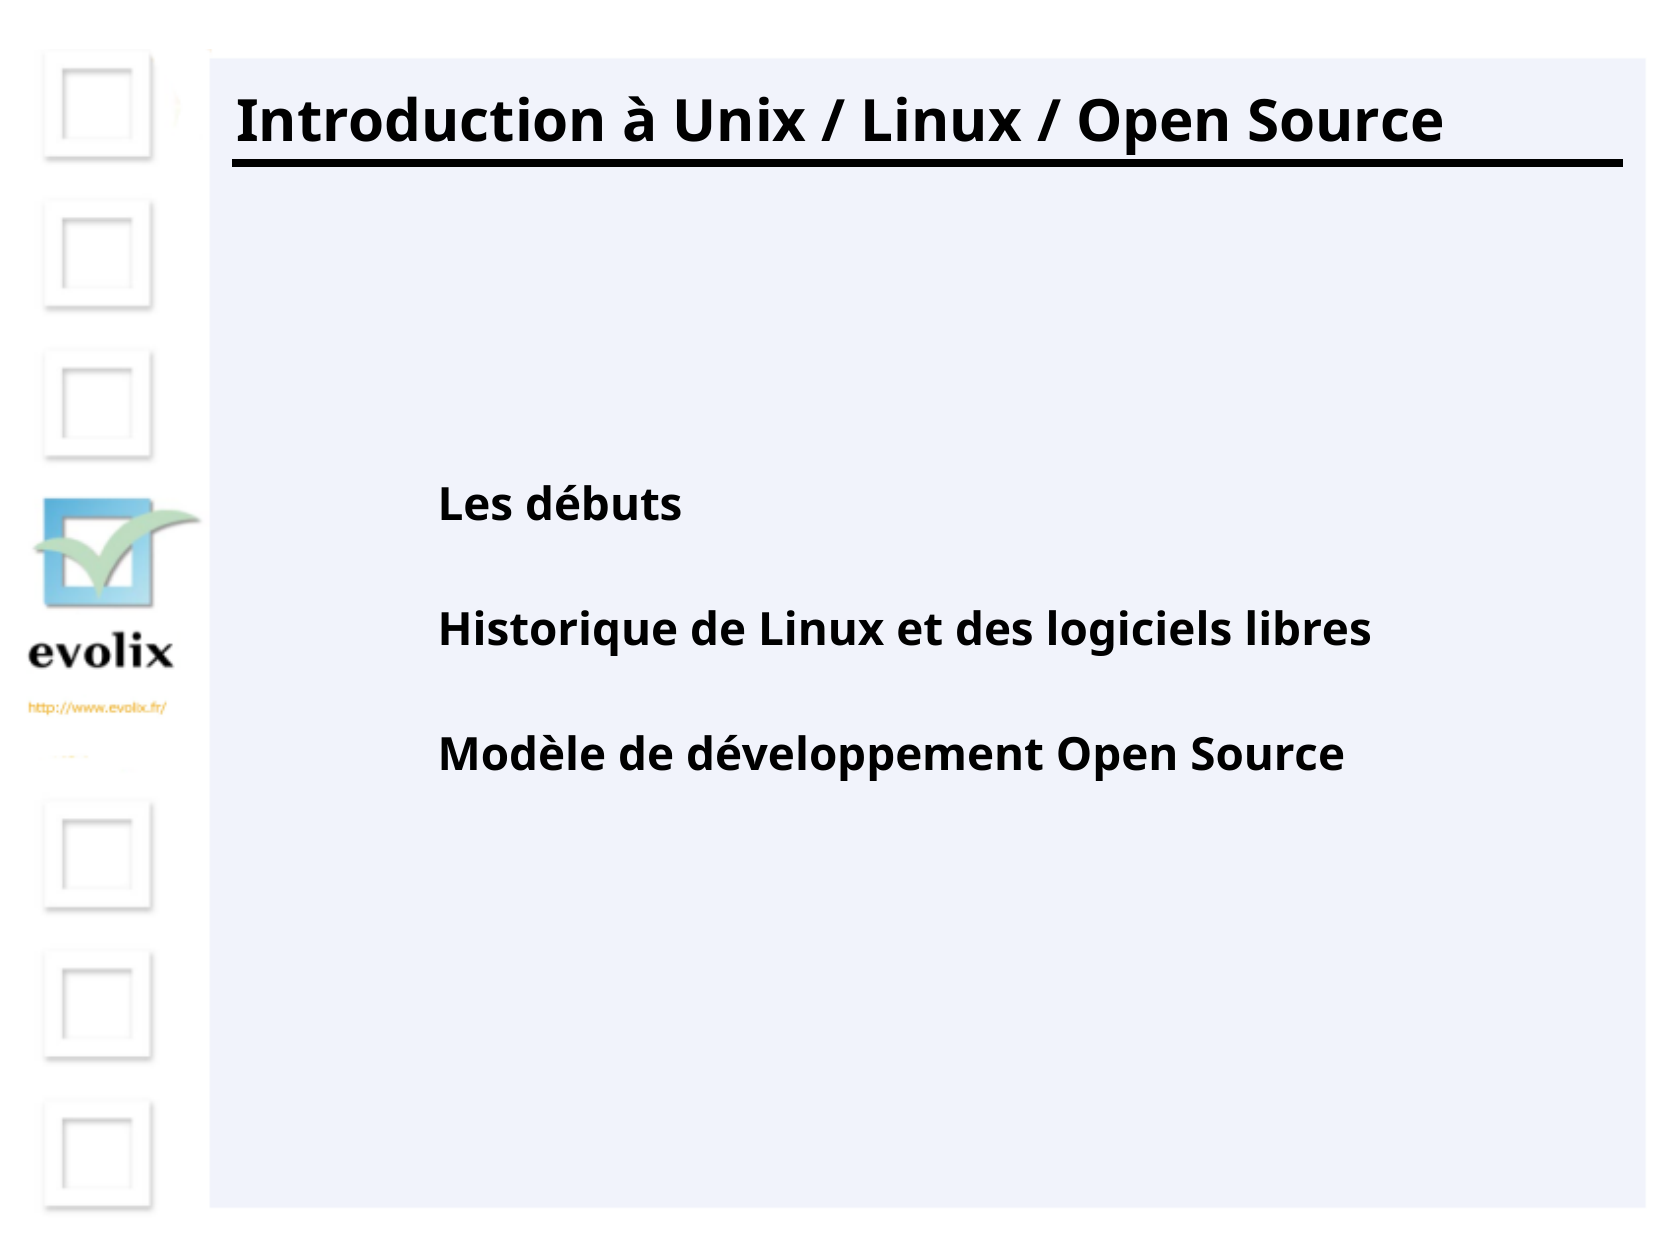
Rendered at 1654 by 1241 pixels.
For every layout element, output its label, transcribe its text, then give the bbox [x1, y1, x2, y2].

subtitle Les débuts Historique de Linux et des logiciels libres Modèle de développement Open Source [293, 172, 1606, 1021]
picture [0, 49, 1654, 1218]
title Introduction à Unix / Linux / Open Source [49, 57, 1631, 182]
